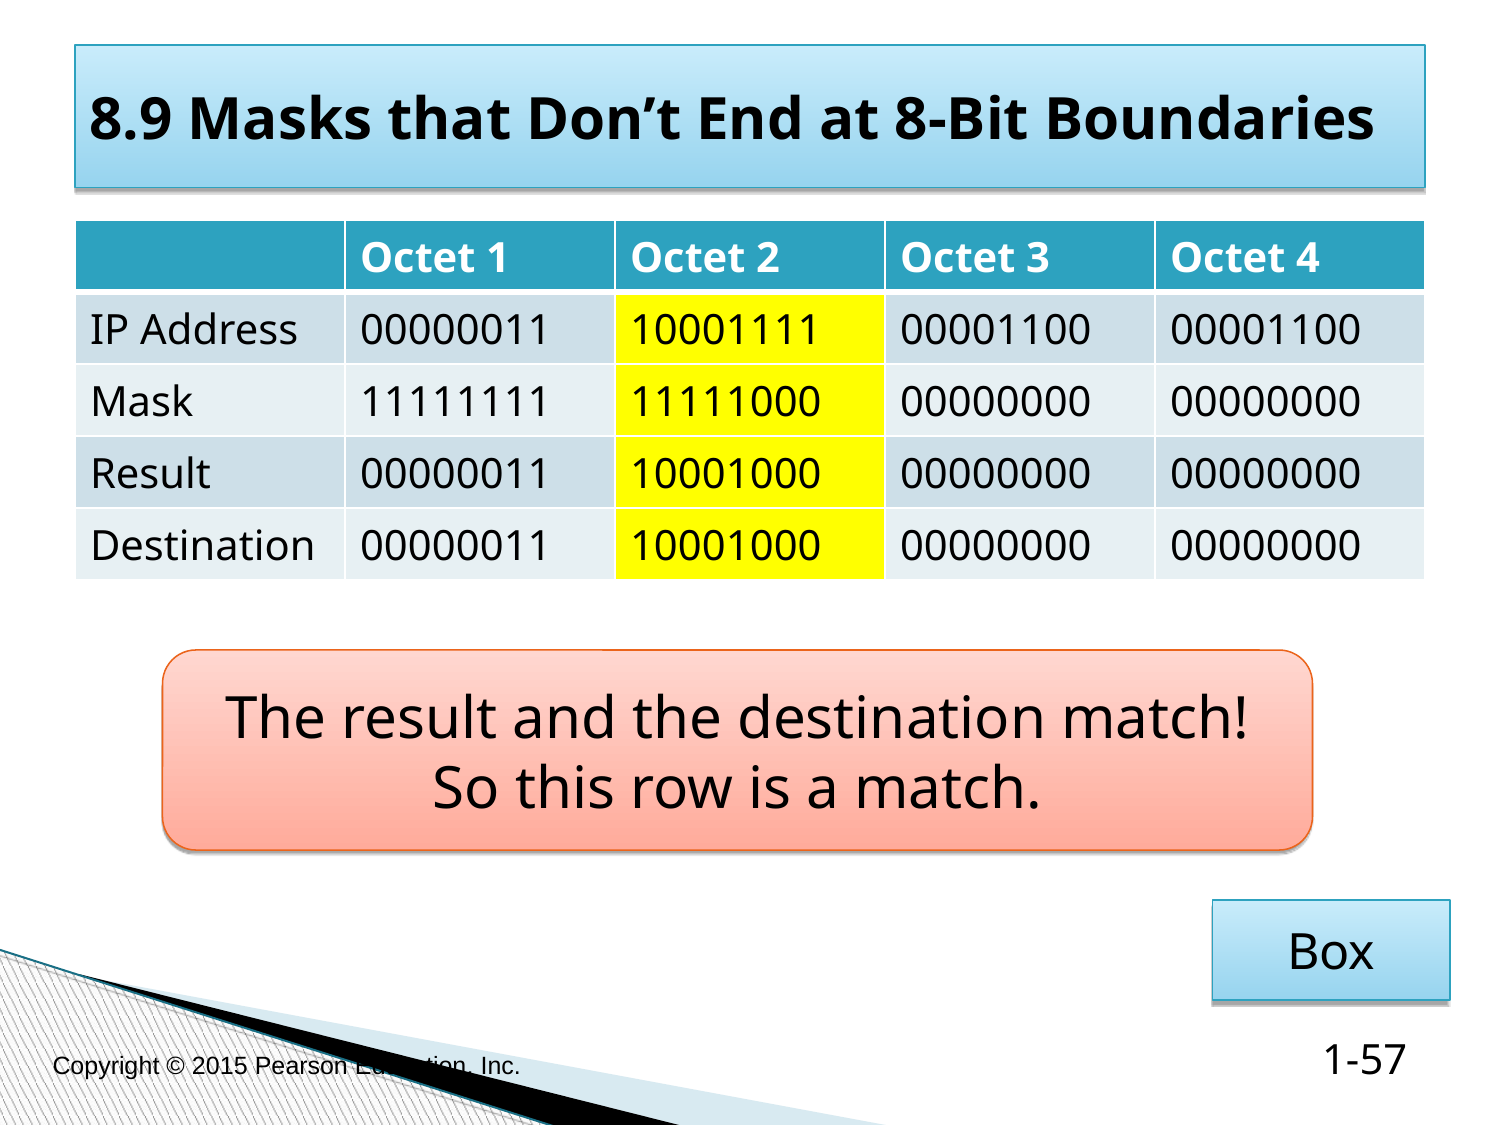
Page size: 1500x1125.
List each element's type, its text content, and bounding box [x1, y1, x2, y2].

table_header Octet 4 [1156, 221, 1424, 289]
table_header [76, 221, 344, 289]
table_header Octet 1 [346, 221, 614, 289]
table_cell Result [76, 437, 344, 507]
table_cell 10001000 [616, 509, 884, 579]
table_header Octet 3 [886, 221, 1154, 289]
table_cell 00000011 [346, 509, 614, 579]
table_cell 00000000 [1156, 437, 1424, 507]
table_cell 00001100 [1156, 295, 1424, 363]
text_box Box [1212, 900, 1450, 1000]
table_cell 00000000 [886, 437, 1154, 507]
footer Copyright © 2015 Pearson Education, Inc. [37, 1040, 550, 1088]
table_cell 11111000 [616, 365, 884, 435]
table_cell 10001000 [616, 437, 884, 507]
table_cell Mask [76, 365, 344, 435]
table_cell 00000000 [886, 365, 1154, 435]
table_cell 10001111 [616, 295, 884, 363]
slide_number 1-<number> [1287, 1037, 1423, 1098]
text_box The result and the destination match! So this row is a match. [162, 649, 1313, 851]
table_cell Destination [76, 509, 344, 579]
table_cell 00000011 [346, 437, 614, 507]
title 8.9 Masks that Don’t End at 8-Bit Boundaries [75, 45, 1425, 188]
table_cell 00001100 [886, 295, 1154, 363]
table_cell 00000011 [346, 295, 614, 363]
table_cell 00000000 [886, 509, 1154, 579]
table_cell IP Address [76, 295, 344, 363]
picture [0, 952, 543, 1125]
table_cell 00000000 [1156, 365, 1424, 435]
table_header Octet 2 [616, 221, 884, 289]
table_cell 11111111 [346, 365, 614, 435]
table_cell 00000000 [1156, 509, 1424, 579]
